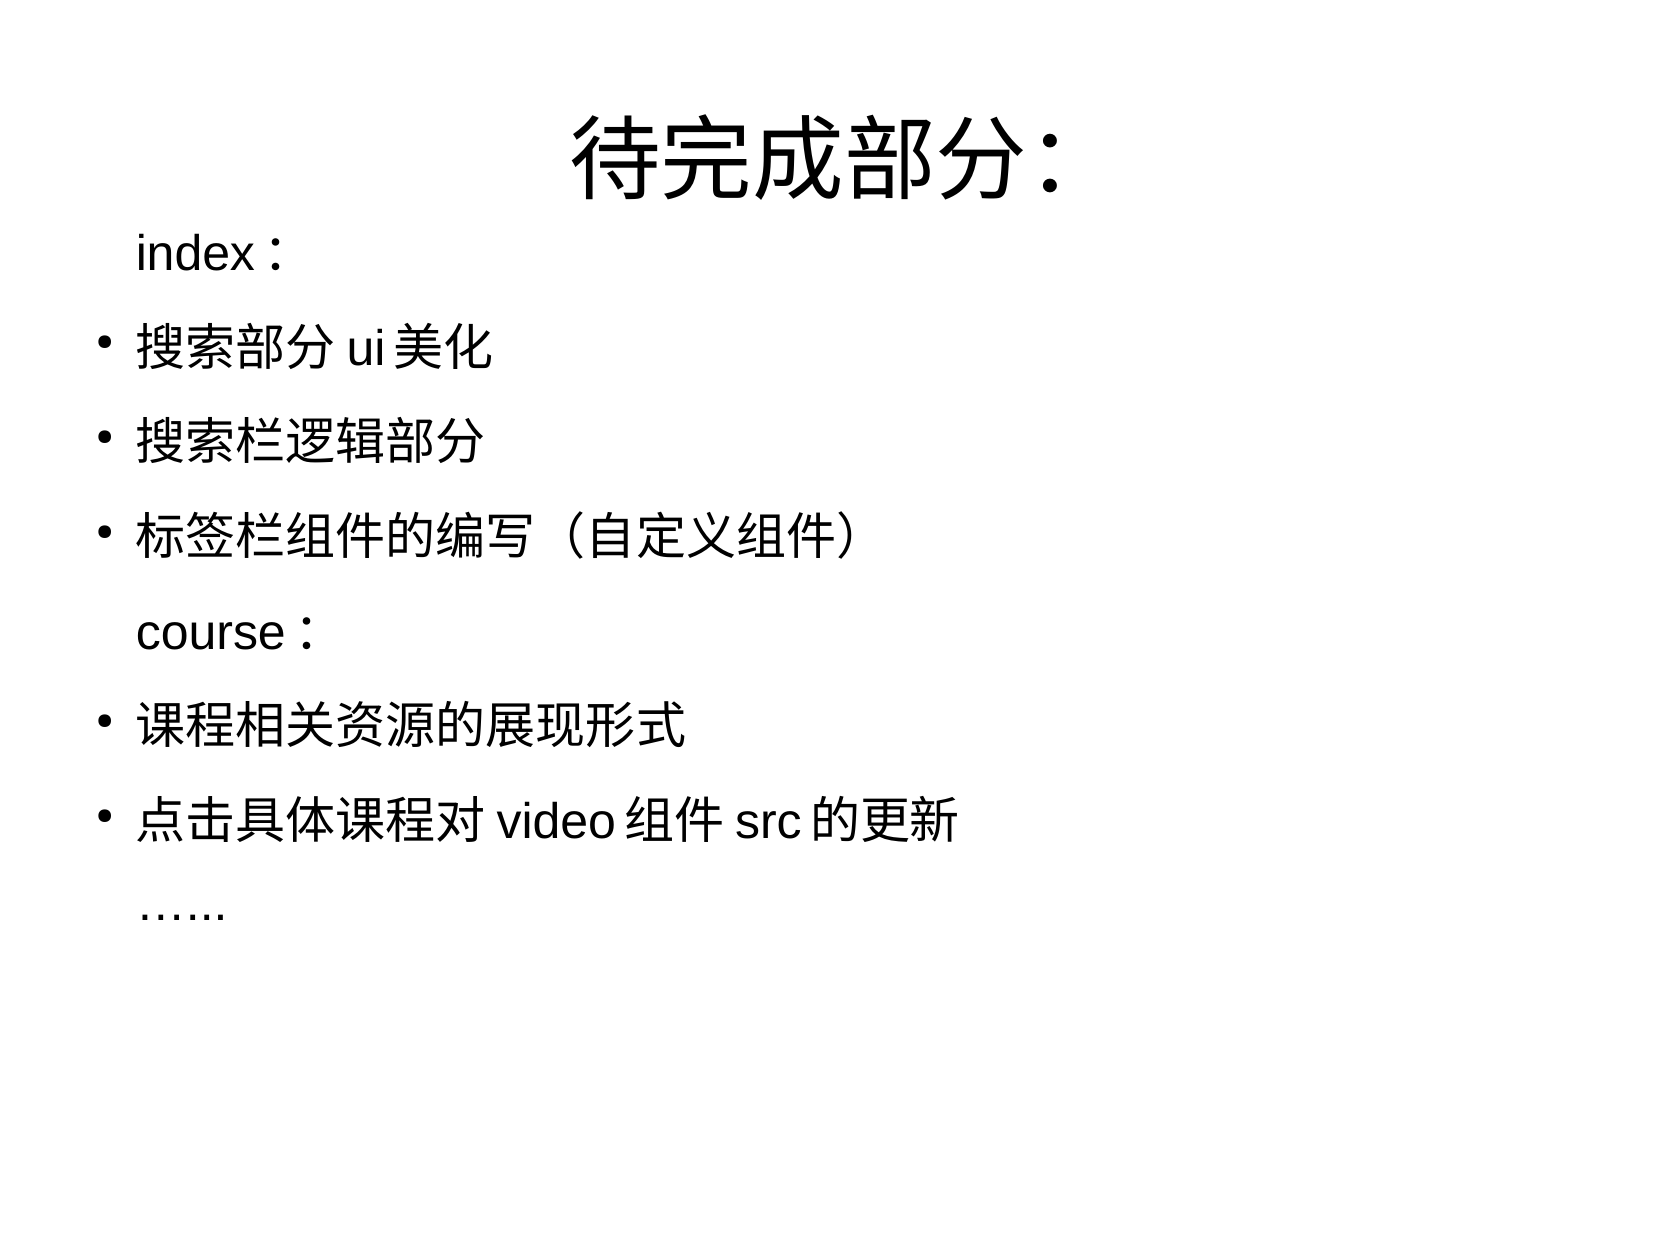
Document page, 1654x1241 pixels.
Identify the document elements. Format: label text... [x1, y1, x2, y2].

title 待完成部分： [82, 49, 1571, 212]
list index： 搜索部分ui美化 搜索栏逻辑部分 标签栏组件的编写（自定义组件） course： 课程相关资源的展现形式 点击具体课程对video组件src的更新 …... [82, 212, 1571, 932]
